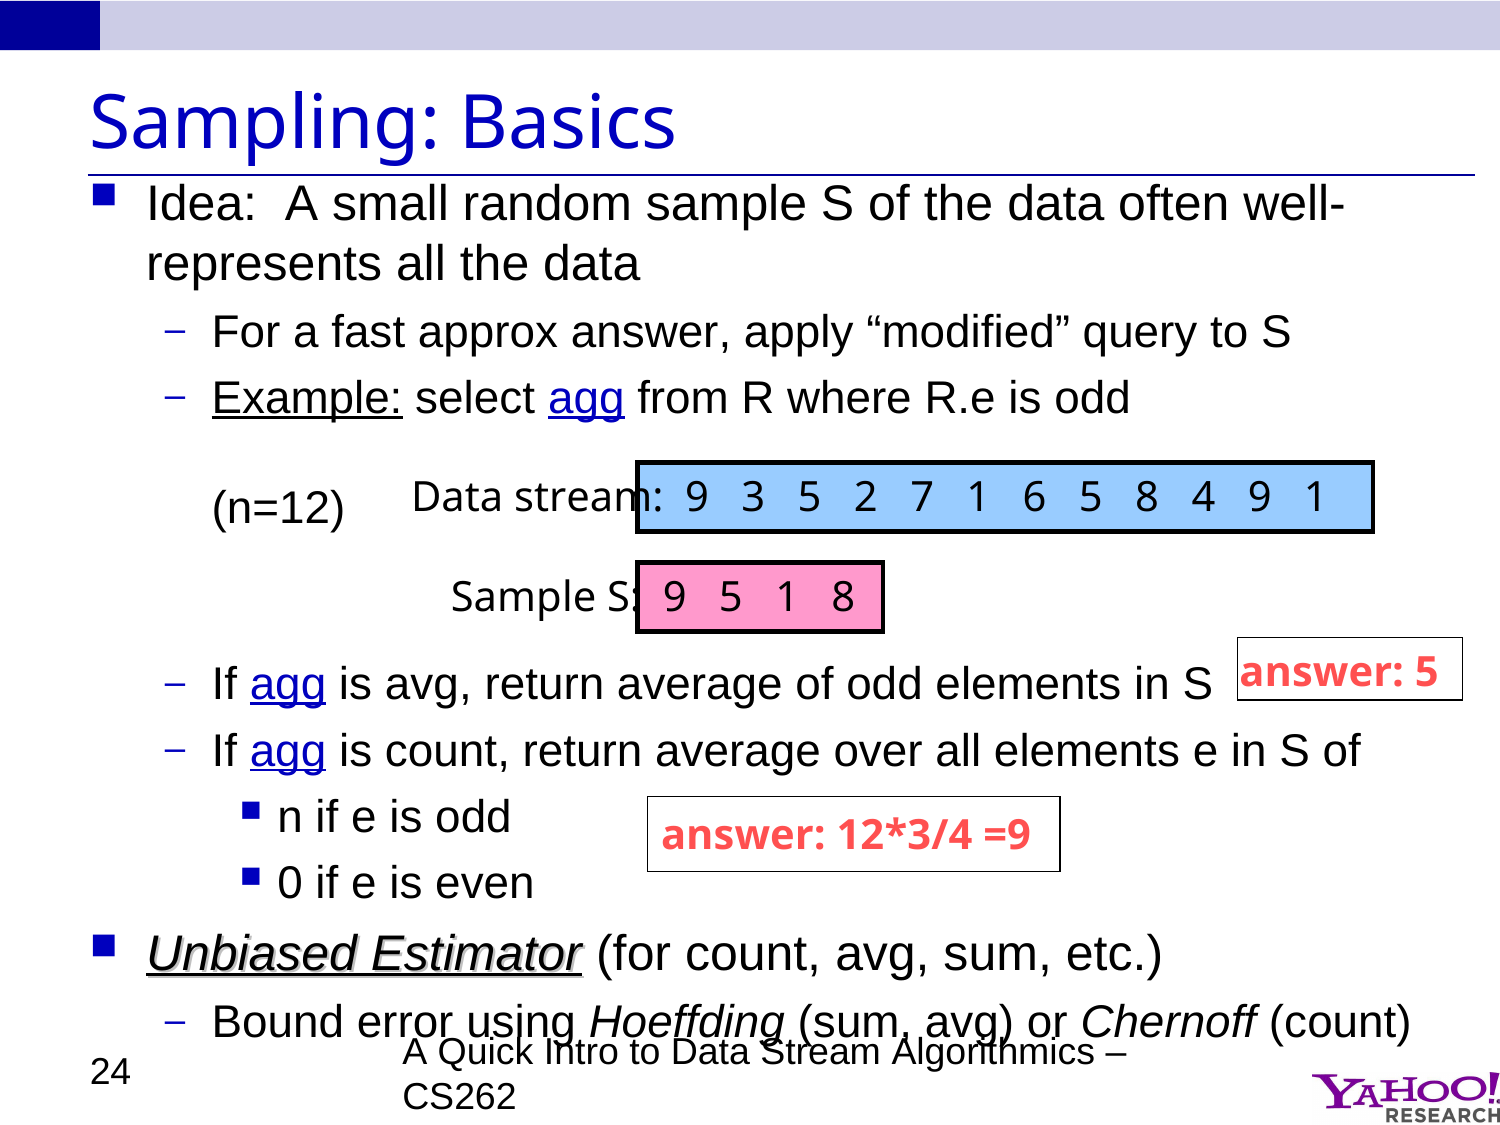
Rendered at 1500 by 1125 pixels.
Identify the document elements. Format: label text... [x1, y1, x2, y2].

text_box answer: 5 [1224, 637, 1455, 703]
text_box answer: 5 [1238, 638, 1455, 699]
title Sampling: Basics [75, 50, 1500, 162]
text_box Data stream: 9 3 5 2 7 1 6 5 8 4 9 1 [395, 462, 1344, 528]
picture [1312, 1075, 1500, 1125]
list Idea: A small random sample S of the data often well-represents all the data For a fast approx answer, apply “modified” query to S Example: select agg from R where R.e is odd (n=12) If agg is avg, return average of odd elements in S If agg is count, return average over all elements e in S of n if e is odd 0 if e is even Unbiased Estimator (for count, avg, sum, etc.) Bound error using Hoeffding (sum, avg) or Chernoff (count) [75, 162, 1500, 1075]
text_box answer: 12*3/4 =9 [648, 799, 1047, 866]
text_box Sample S: 9 5 1 8 [435, 562, 871, 628]
